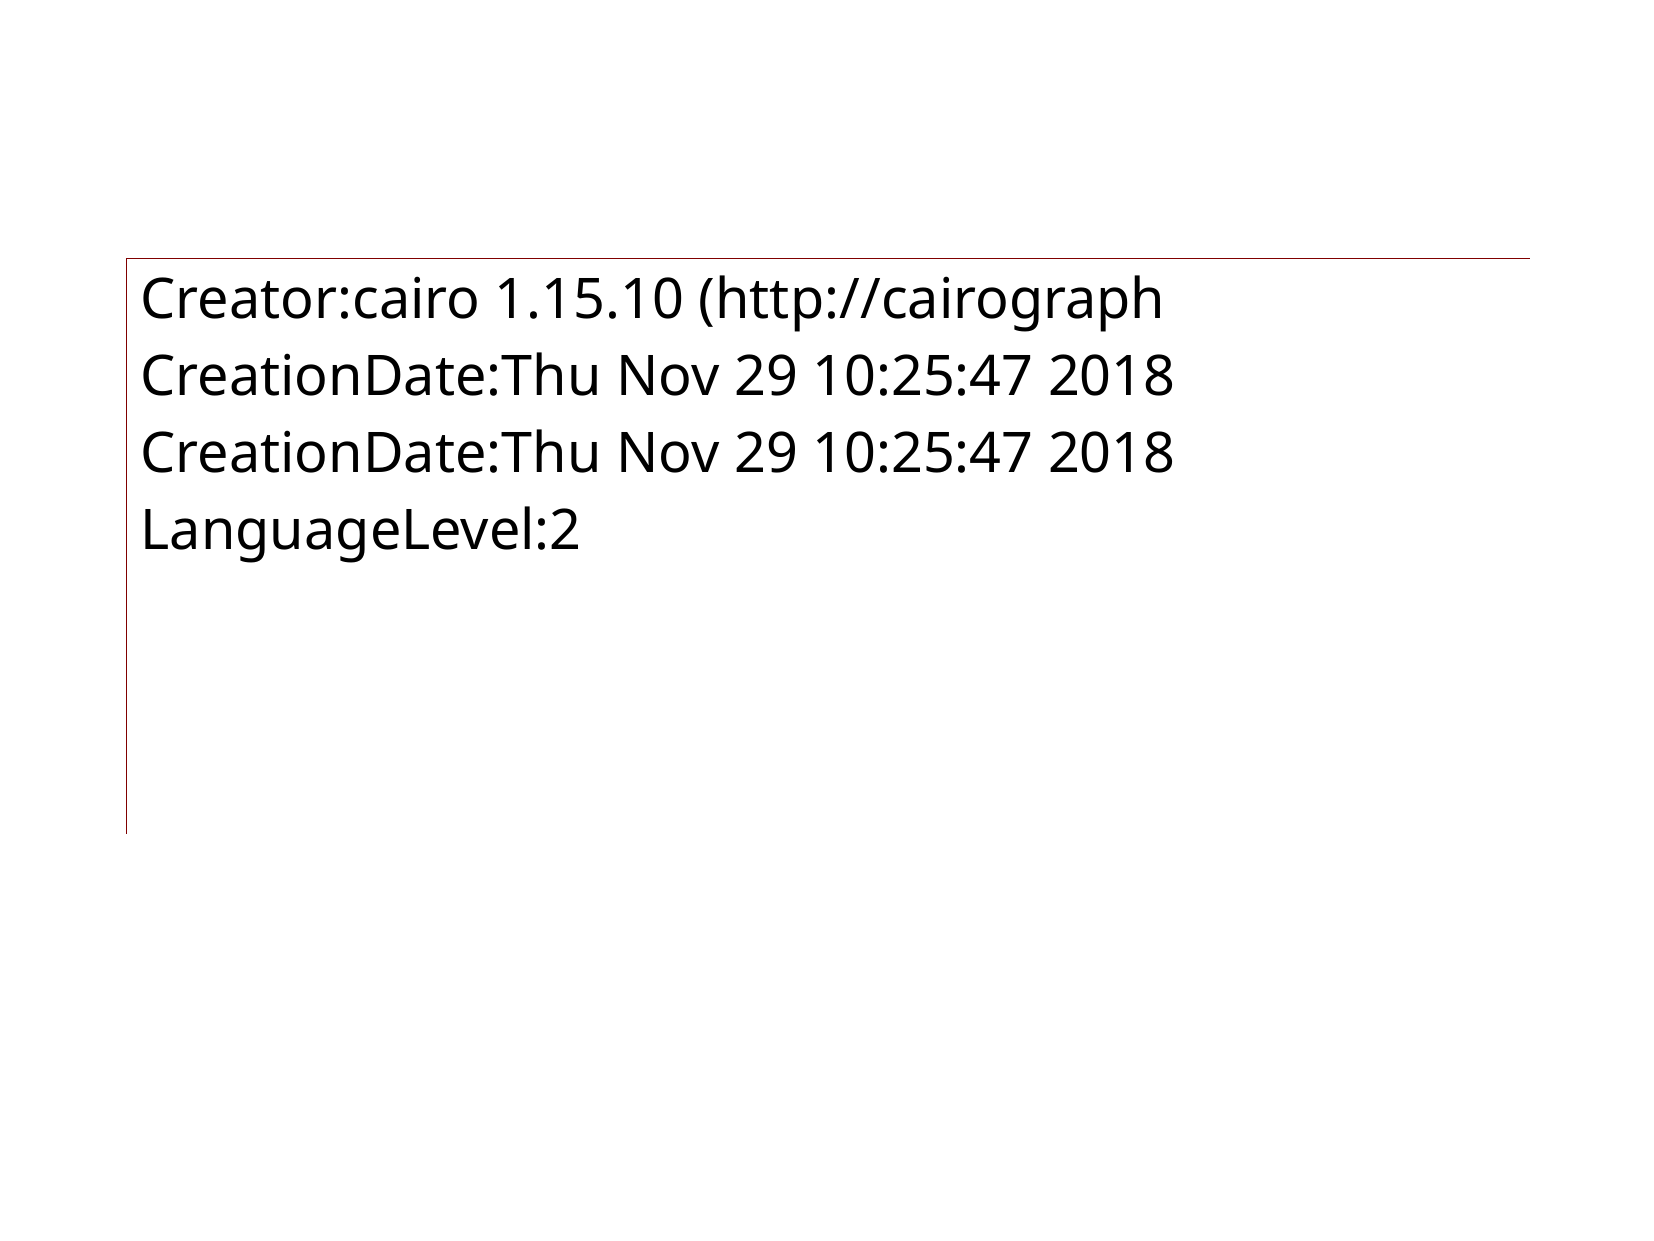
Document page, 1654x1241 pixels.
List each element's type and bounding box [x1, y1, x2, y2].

picture [122, 255, 1531, 834]
